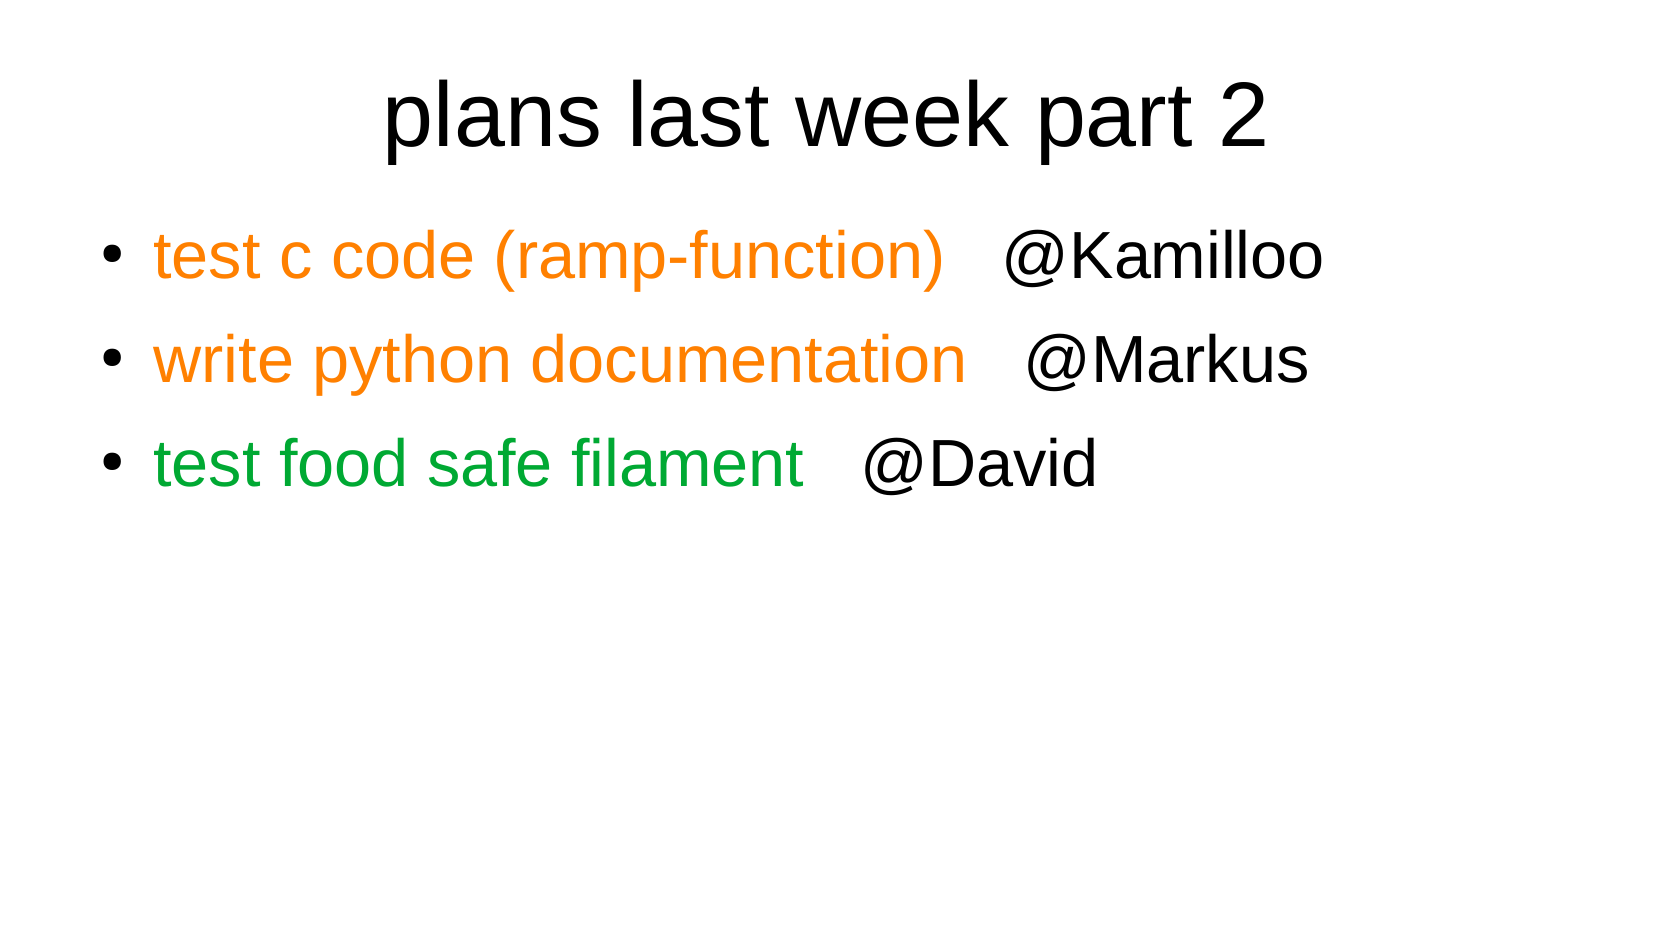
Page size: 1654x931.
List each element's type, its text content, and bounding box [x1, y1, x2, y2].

title plans last week part 2 [82, 37, 1571, 193]
list test c code (ramp-function) @Kamilloo write python documentation @Markus test food safe filament @David [82, 217, 1571, 758]
